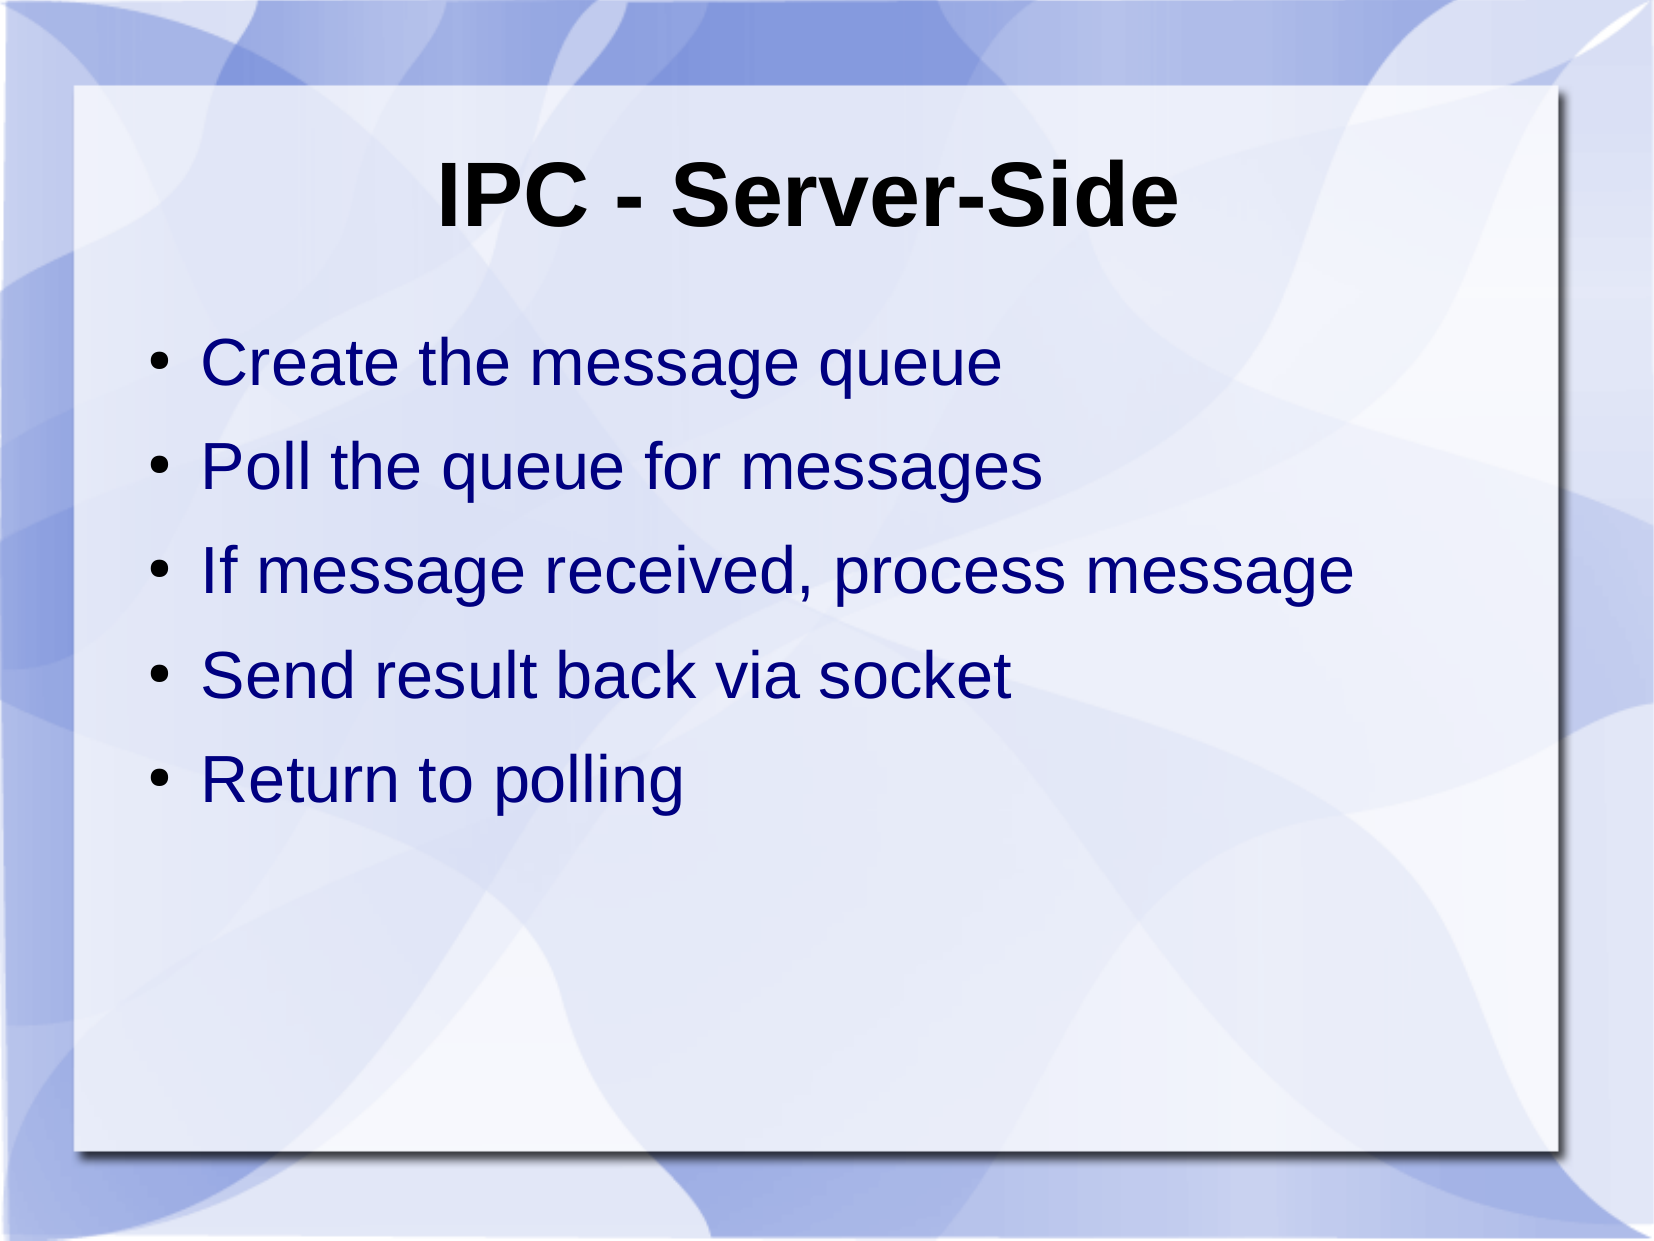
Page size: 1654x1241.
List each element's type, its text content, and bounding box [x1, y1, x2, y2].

list Create the message queue Poll the queue for messages If message received, process message Send result back via socket Return to polling [129, 324, 1489, 960]
picture [0, 0, 1654, 1241]
title IPC - Server-Side [82, 98, 1536, 291]
